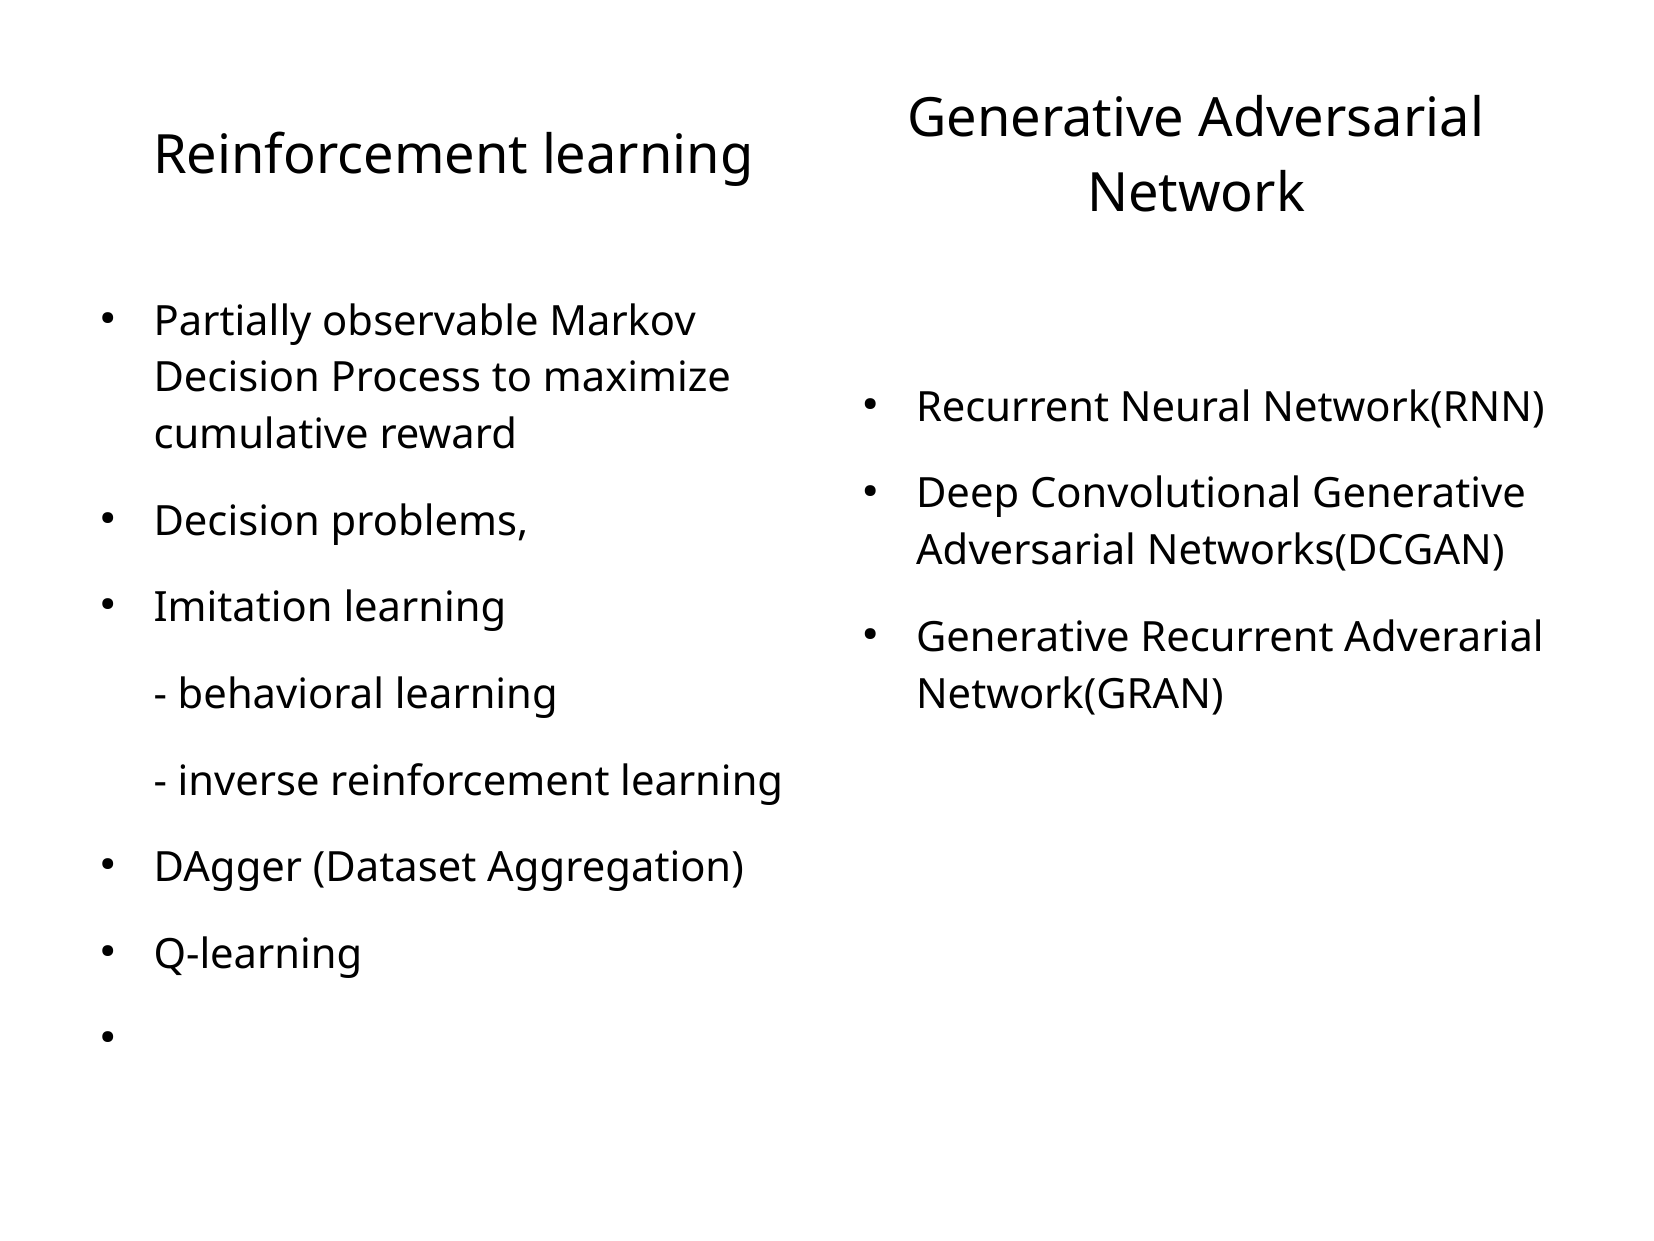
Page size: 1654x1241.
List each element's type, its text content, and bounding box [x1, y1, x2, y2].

list Recurrent Neural Network(RNN) Deep Convolutional Generative Adversarial Networks(DCGAN) Generative Recurrent Adverarial Network(GRAN) [845, 290, 1572, 1010]
list Partially observable Markov Decision Process to maximize cumulative reward Decision problems, Imitation learning - behavioral learning - inverse reinforcement learning DAgger (Dataset Aggregation) Q-learning [82, 290, 809, 1010]
title Generative Adversarial Network [825, 49, 1568, 257]
title Reinforcement learning [82, 49, 825, 257]
